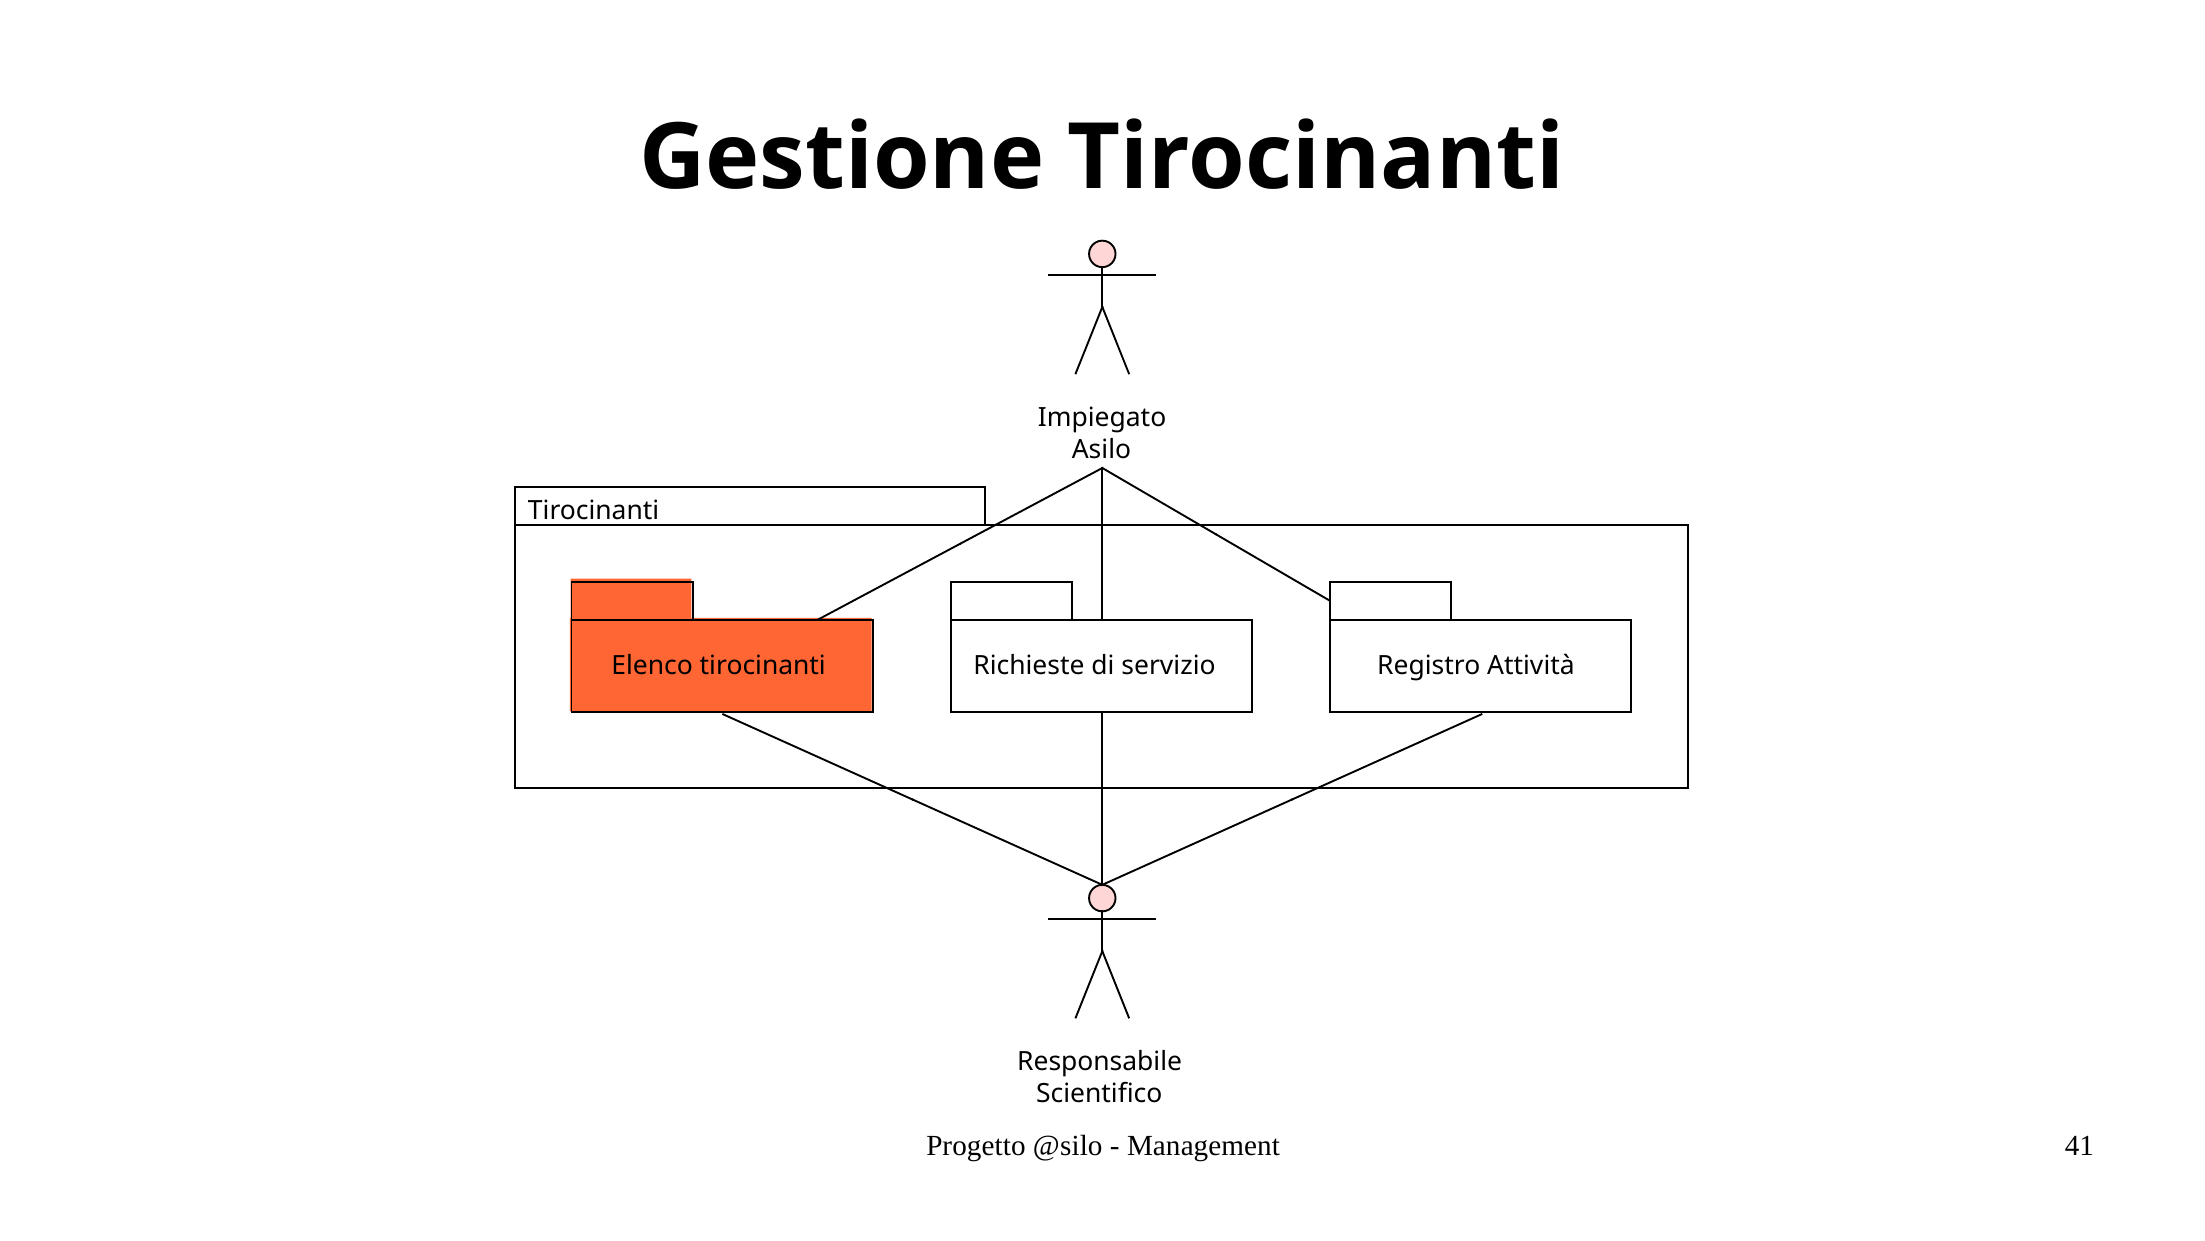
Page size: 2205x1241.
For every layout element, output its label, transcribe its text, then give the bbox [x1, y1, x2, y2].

title Gestione Tirocinanti [110, 49, 2095, 257]
picture [475, 201, 1729, 1189]
